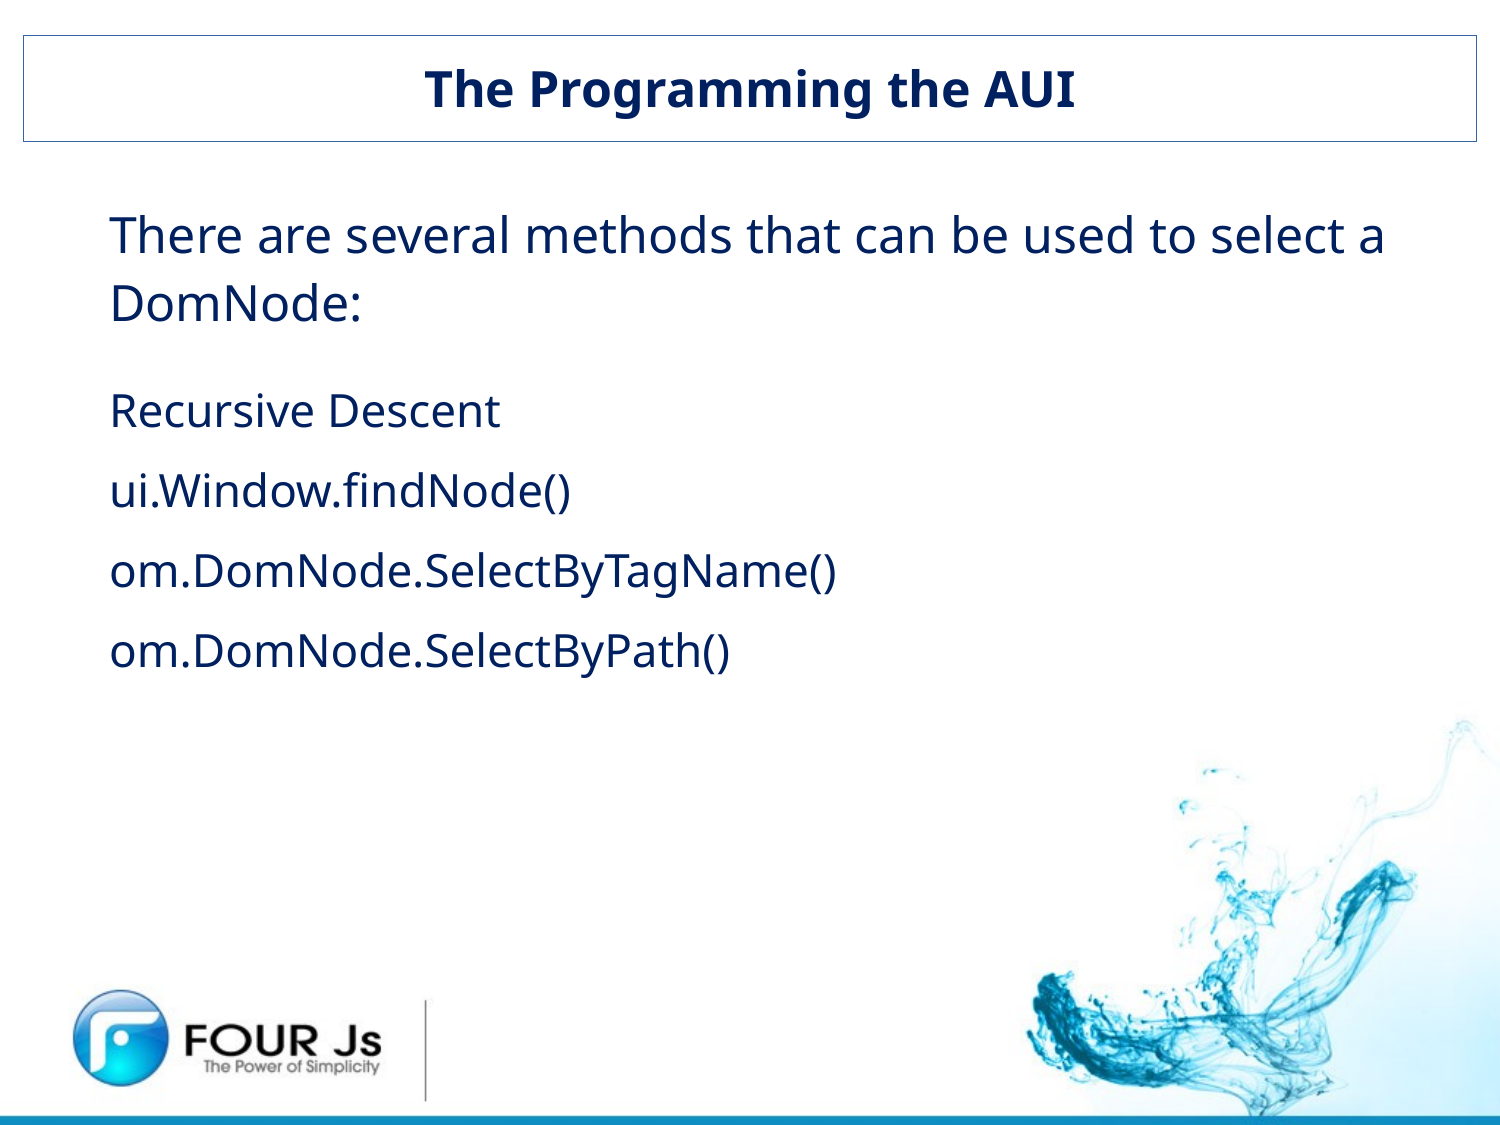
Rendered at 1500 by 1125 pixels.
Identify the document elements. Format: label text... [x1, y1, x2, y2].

title The Programming the AUI [23, 35, 1477, 142]
picture [0, 0, 1500, 1122]
text_box There are several methods that can be used to select a DomNode: Recursive Descent ui.Window.findNode() om.DomNode.SelectByTagName() om.DomNode.SelectByPath() [94, 192, 1448, 863]
